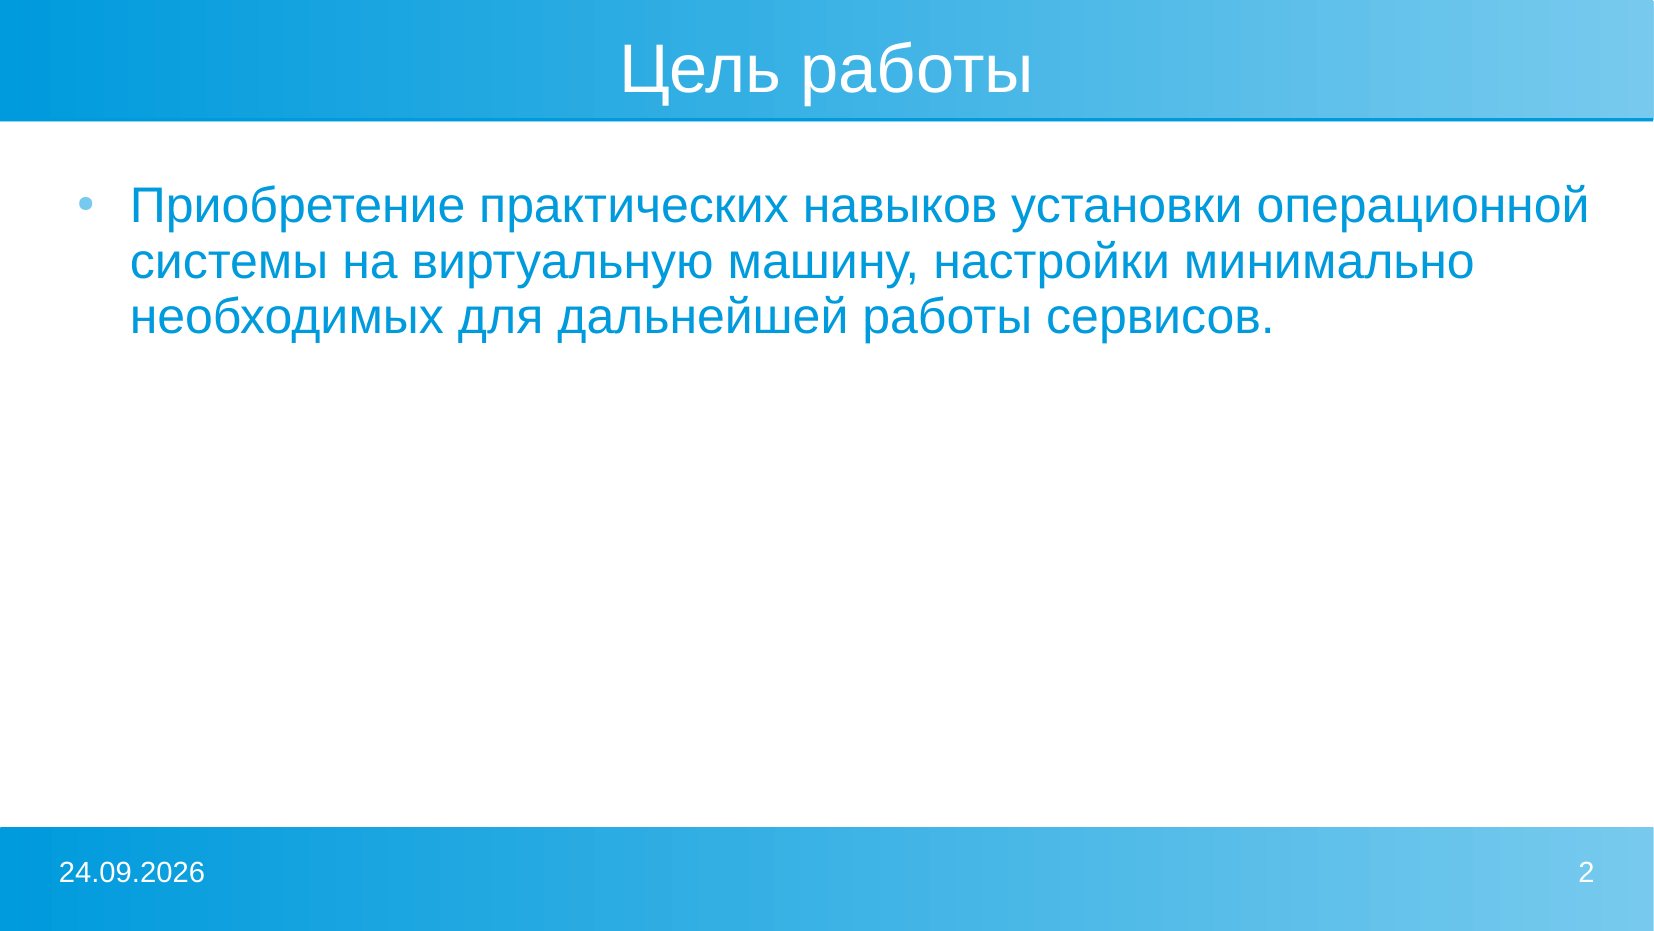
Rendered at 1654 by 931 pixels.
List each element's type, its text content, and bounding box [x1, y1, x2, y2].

title Цель работы [59, 29, 1595, 108]
list Приобретение практических навыков установки операционной системы на виртуальную машину, настройки минимально необходимых для дальнейшей работы сервисов. [59, 177, 1595, 768]
